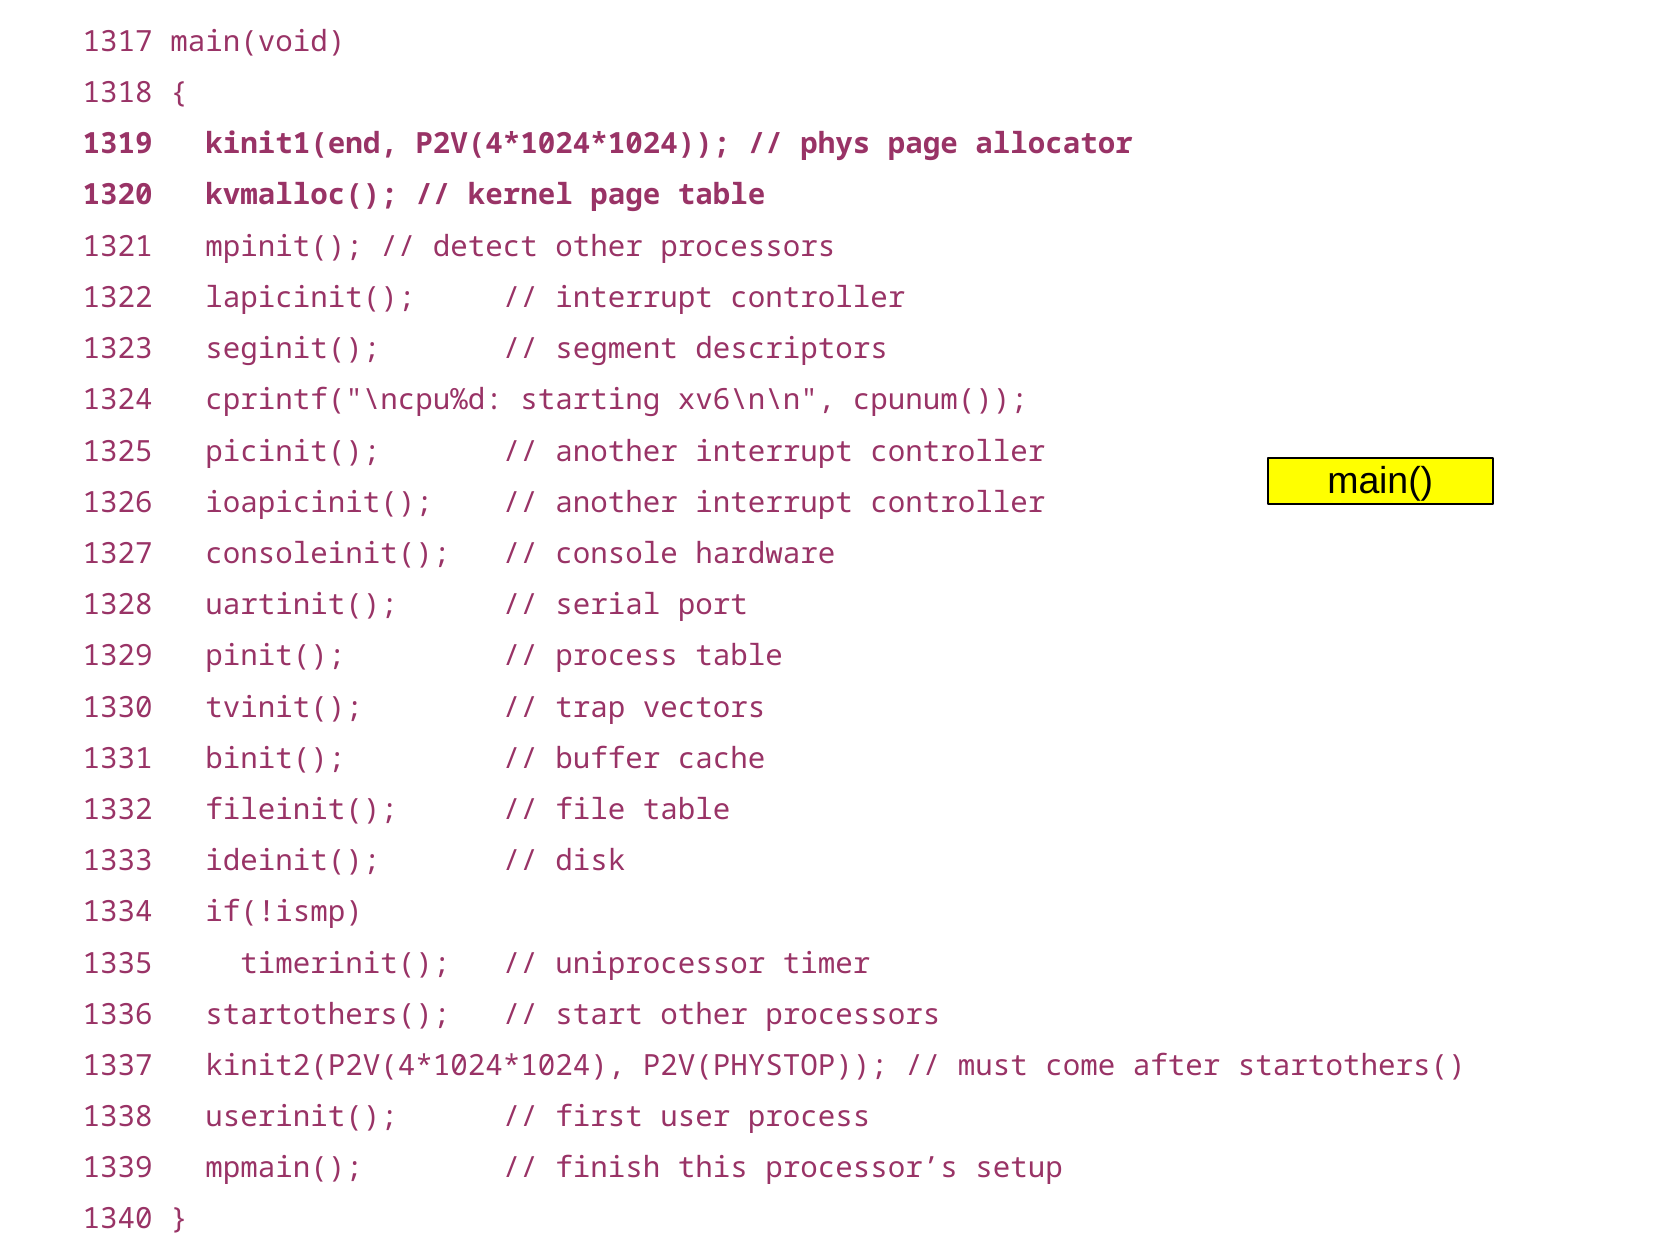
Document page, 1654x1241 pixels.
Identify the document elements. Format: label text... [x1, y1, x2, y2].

text_box main() [1267, 457, 1493, 504]
list 1317 main(void) 1318 { 1319 kinit1(end, P2V(4*1024*1024)); // phys page allocator 1320 kvmalloc(); // kernel page table 1321 mpinit(); // detect other processors 1322 lapicinit(); // interrupt controller 1323 seginit(); // segment descriptors 1324 cprintf("\ncpu%d: starting xv6\n\n", cpunum()); 1325 picinit(); // another interrupt controller 1326 ioapicinit(); // another interrupt controller 1327 consoleinit(); // console hardware 1328 uartinit(); // serial port 1329 pinit(); // process table 1330 tvinit(); // trap vectors 1331 binit(); // buffer cache 1332 fileinit(); // file table 1333 ideinit(); // disk 1334 if(!ismp) 1335 timerinit(); // uniprocessor timer 1336 startothers(); // start other processors 1337 kinit2(P2V(4*1024*1024), P2V(PHYSTOP)); // must come after startothers() 1338 userinit(); // first user process 1339 mpmain(); // finish this processor’s setup 1340 } [82, 20, 1571, 1238]
